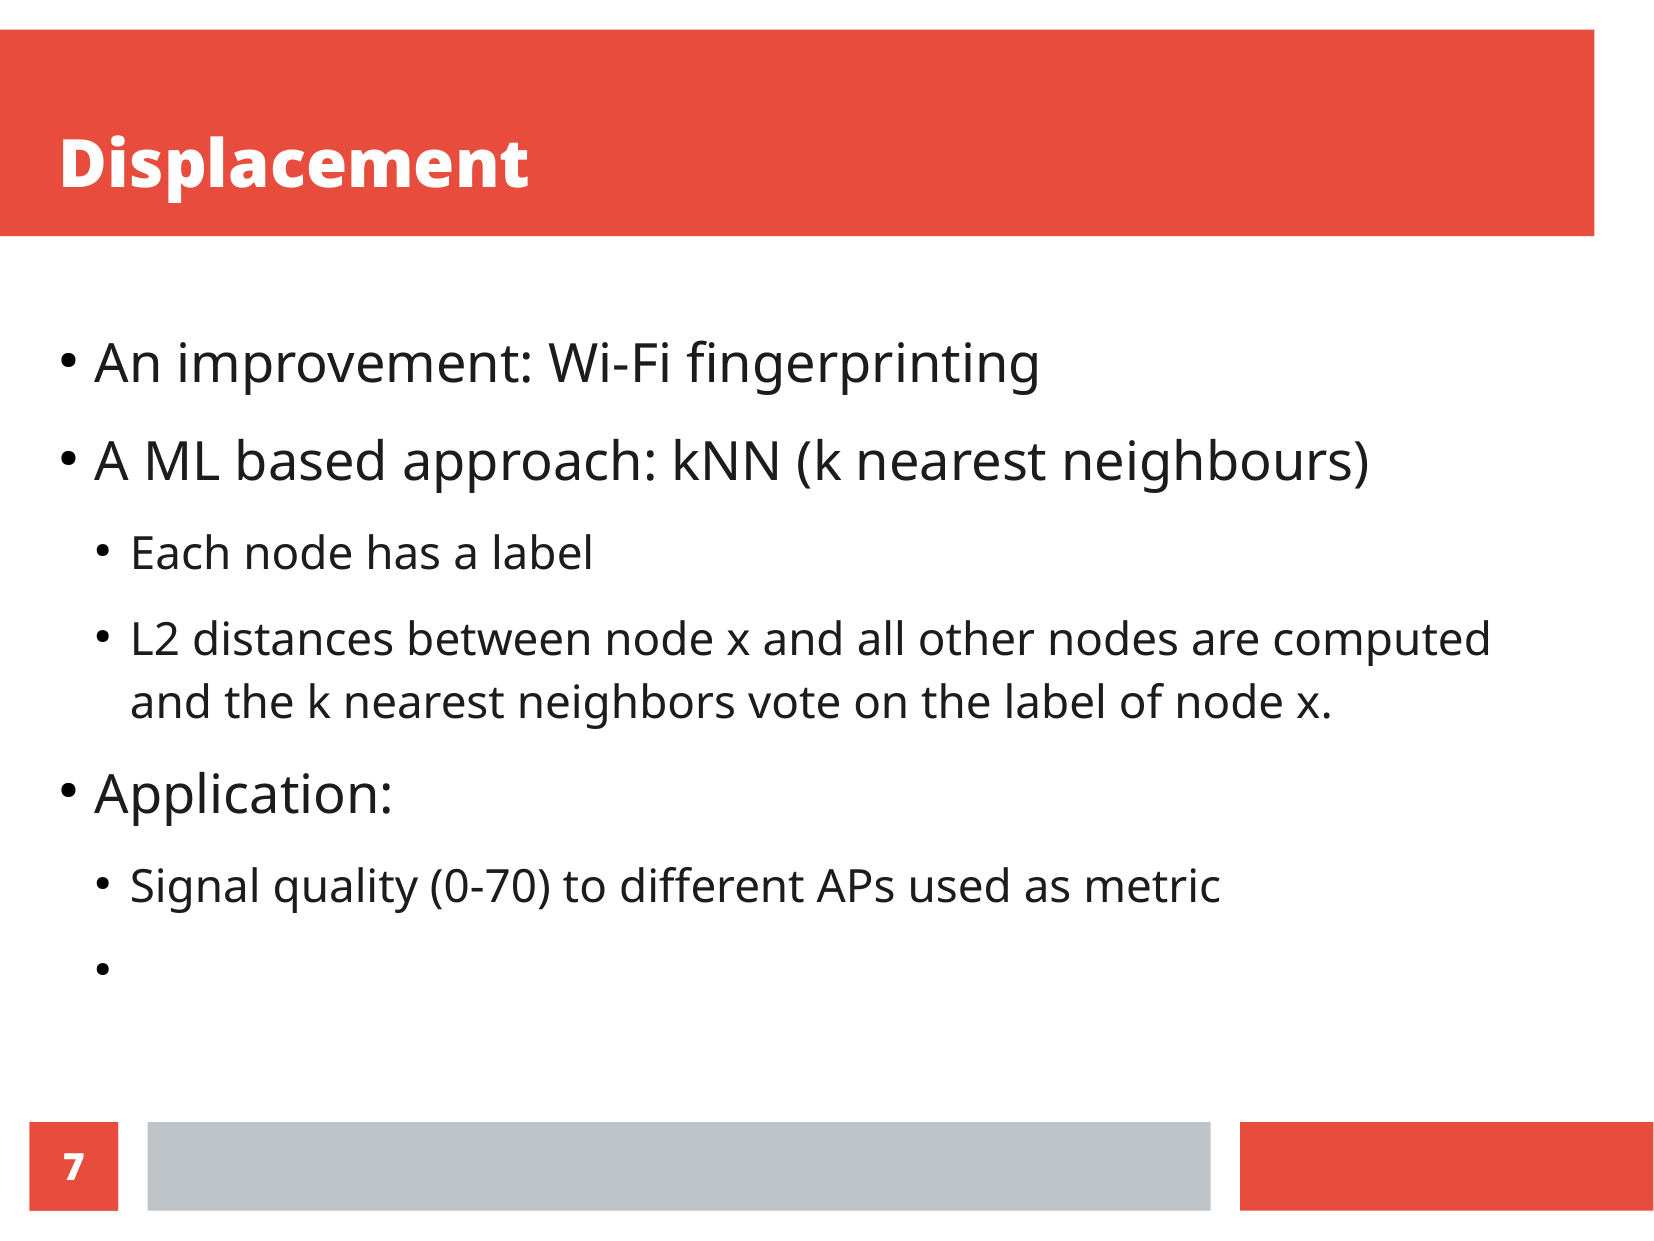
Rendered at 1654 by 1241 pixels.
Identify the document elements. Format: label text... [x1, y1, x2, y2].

title Displacement [59, 59, 1595, 207]
list An improvement: Wi-Fi fingerprinting A ML based approach: kNN (k nearest neighbours) Each node has a label L2 distances between node x and all other nodes are computed and the k nearest neighbors vote on the label of node x. Application: Signal quality (0-70) to different APs used as metric [59, 324, 1565, 1093]
